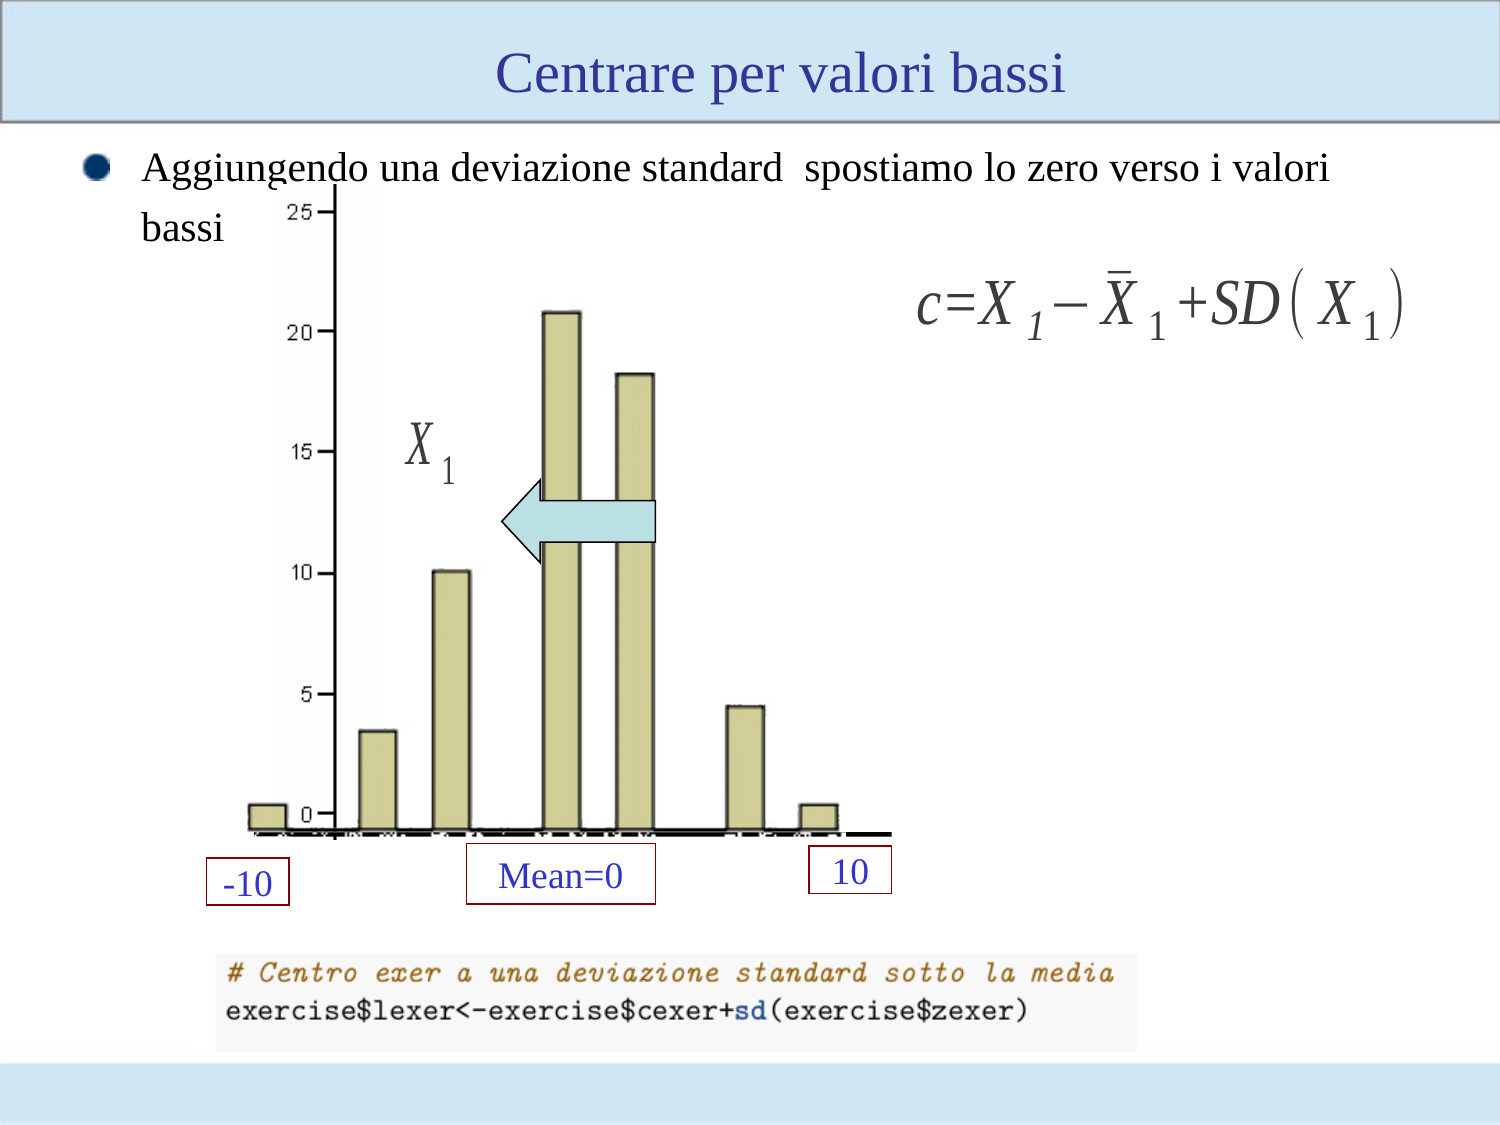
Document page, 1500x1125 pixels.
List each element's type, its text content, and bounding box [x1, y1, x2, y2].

chart [901, 262, 1426, 352]
title Centrare per valori bassi [249, 21, 1313, 117]
chart [390, 408, 470, 493]
text_box -10 [206, 857, 290, 906]
text_box [501, 479, 656, 563]
text_box 10 [809, 846, 892, 894]
text_box Aggiungendo una deviazione standard spostiamo lo zero verso i valori bassi [65, 122, 1366, 258]
text_box Mean=0 [466, 843, 656, 905]
picture [0, 0, 1500, 1125]
